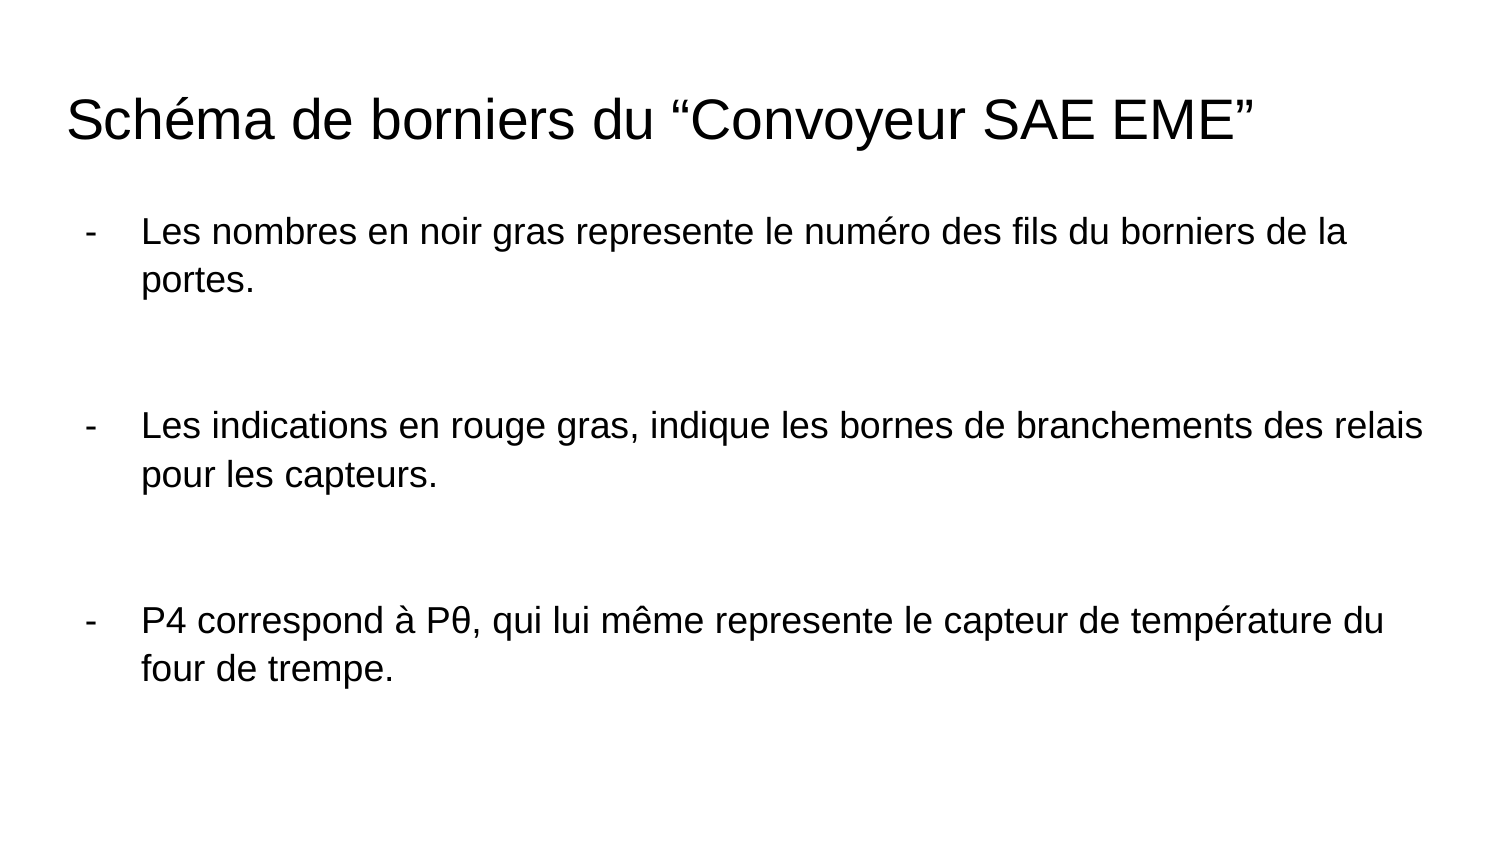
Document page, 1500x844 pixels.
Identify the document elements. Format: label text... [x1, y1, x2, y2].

list Les nombres en noir gras represente le numéro des fils du borniers de la portes. Les indications en rouge gras, indique les bornes de branchements des relais pour les capteurs. P4 correspond à Pθ, qui lui même represente le capteur de température du four de trempe. [51, 189, 1449, 750]
title Schéma de borniers du “Convoyeur SAE EME” [51, 72, 1449, 167]
